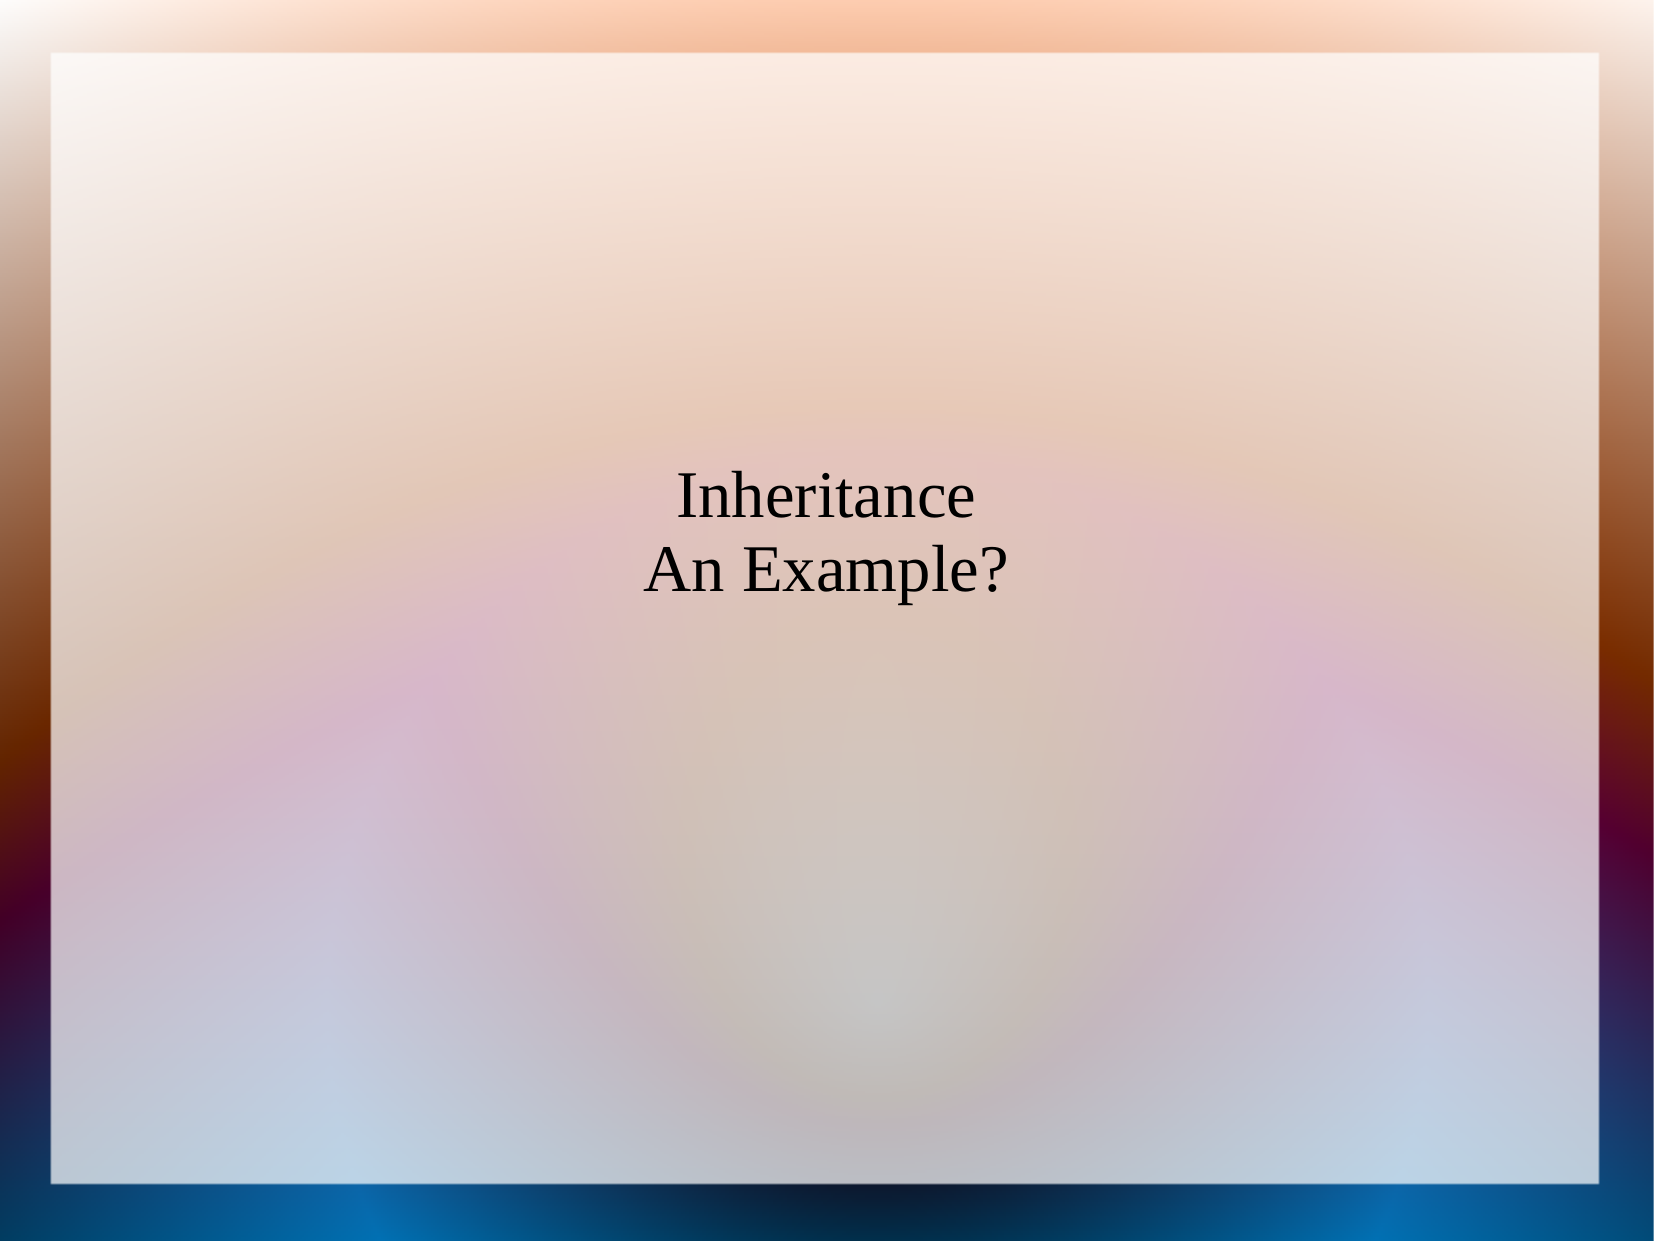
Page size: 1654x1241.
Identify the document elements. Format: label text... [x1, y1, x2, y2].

picture [0, 0, 1654, 1241]
subtitle Inheritance An Example? [82, 55, 1571, 1010]
